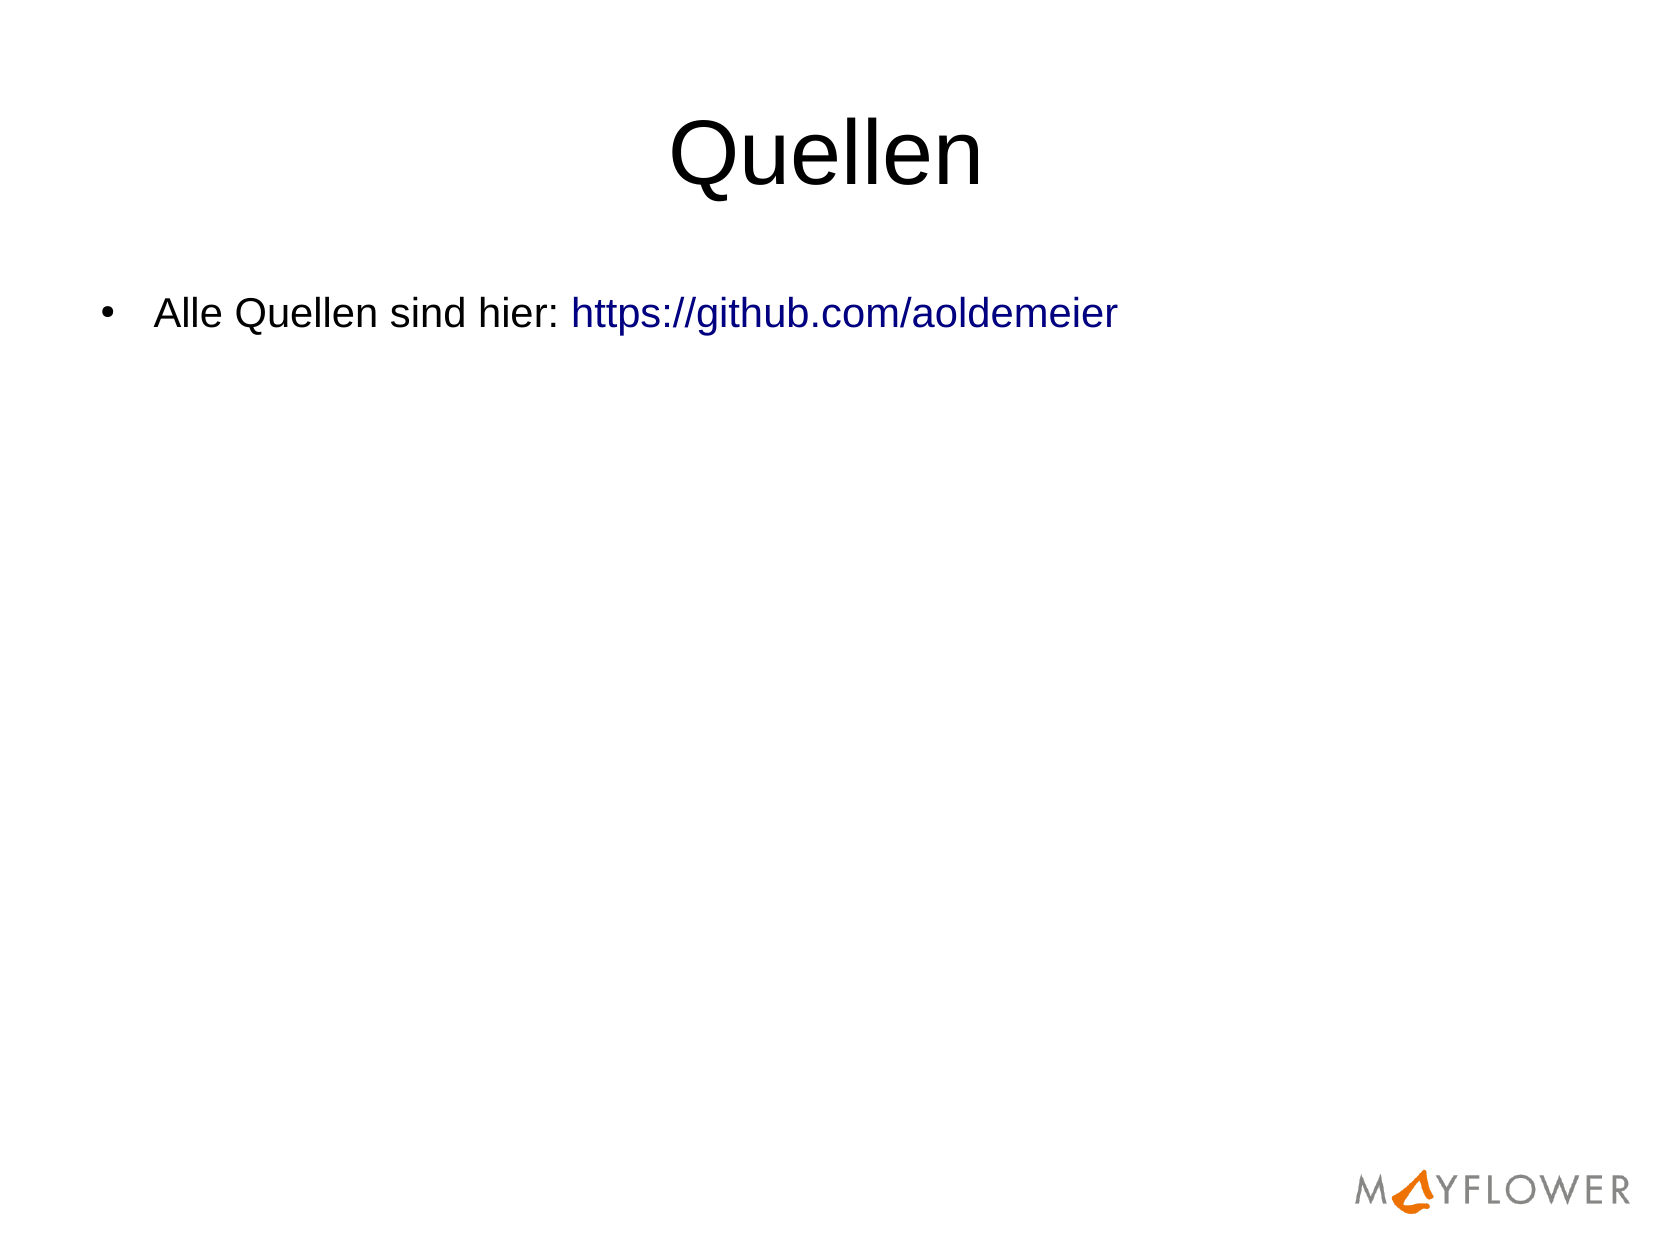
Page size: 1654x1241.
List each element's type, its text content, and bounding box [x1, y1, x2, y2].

title Quellen [82, 49, 1571, 257]
picture [1355, 1169, 1630, 1215]
list Alle Quellen sind hier: https://github.com/aoldemeier [82, 290, 1571, 1010]
